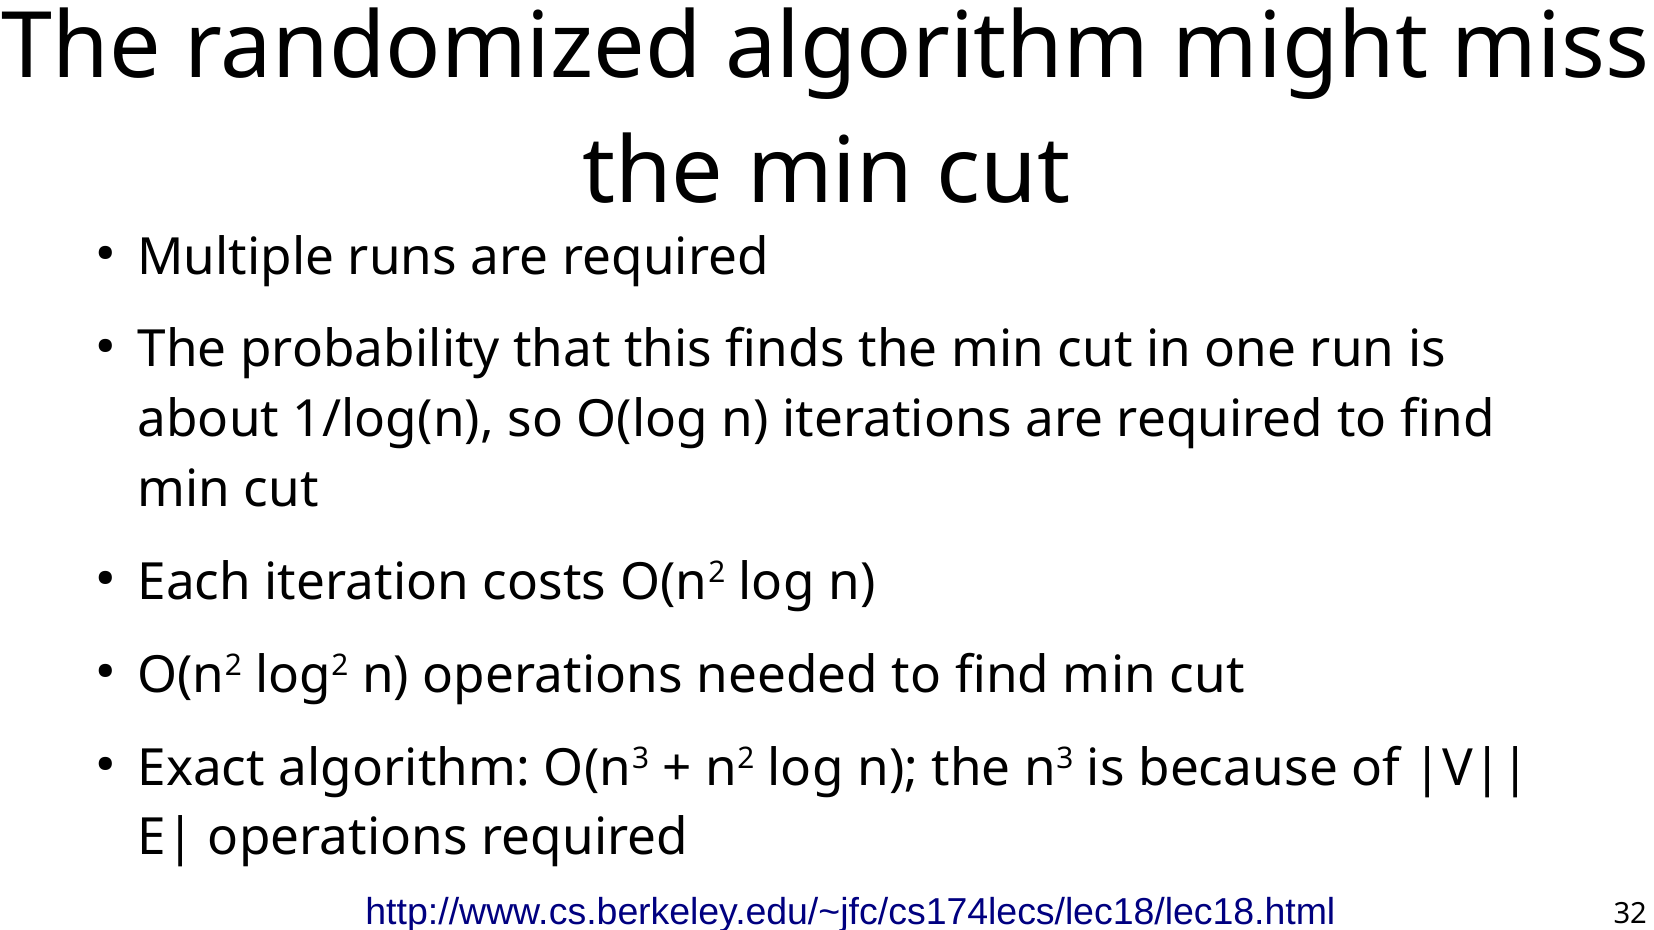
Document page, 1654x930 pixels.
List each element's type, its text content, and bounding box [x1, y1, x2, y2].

list Multiple runs are required The probability that this finds the min cut in one run is about 1/log(n), so O(log n) iterations are required to find min cut Each iteration costs O(n2 log n) O(n2 log2 n) operations needed to find min cut Exact algorithm: O(n3 + n2 log n); the n3 is because of |V||E| operations required [82, 219, 1571, 871]
text_box http://www.cs.berkeley.edu/~jfc/cs174lecs/lec18/lec18.html [350, 883, 1411, 930]
title The randomized algorithm might miss the min cut [0, 0, 1653, 210]
